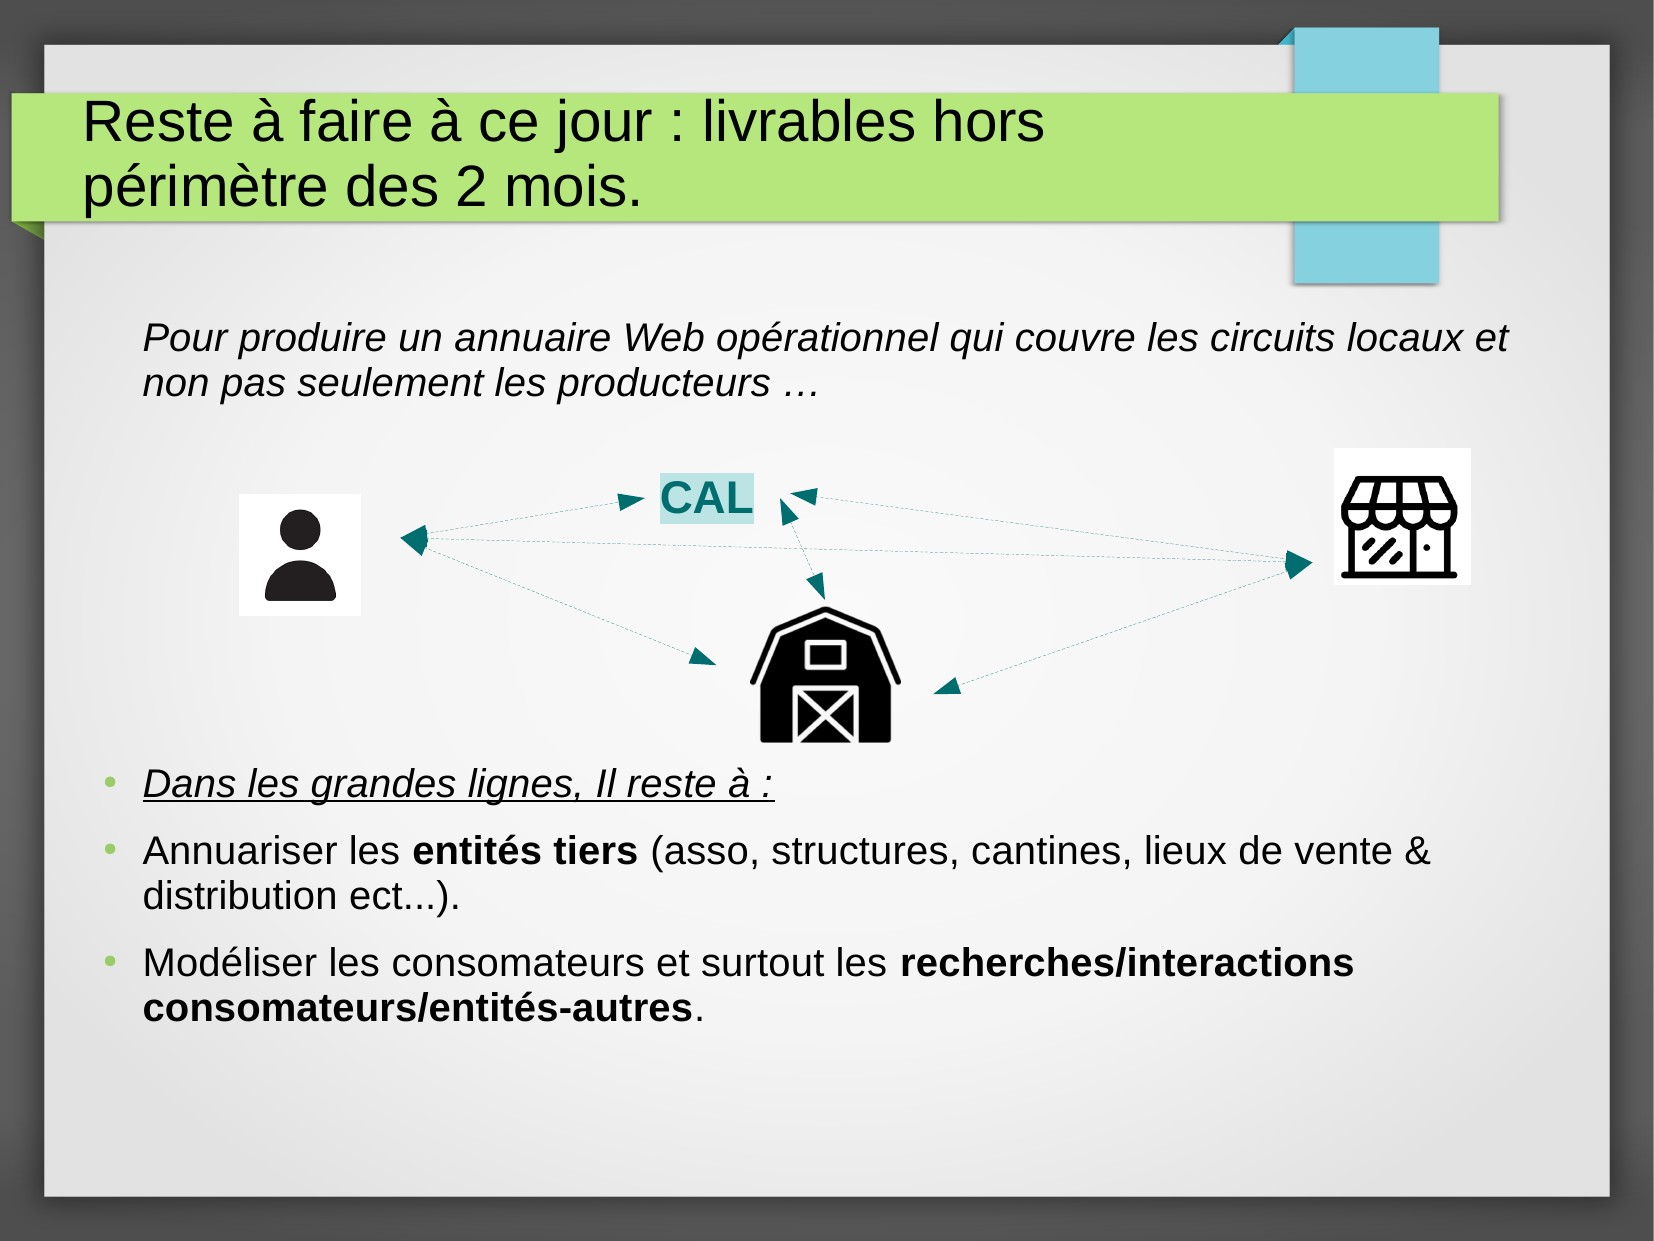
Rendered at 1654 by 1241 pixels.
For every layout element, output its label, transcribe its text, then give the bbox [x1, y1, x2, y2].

list Pour produire un annuaire Web opérationnel qui couvre les circuits locaux et non pas seulement les producteurs … Dans les grandes lignes, Il reste à : Annuariser les entités tiers (asso, structures, cantines, lieux de vente & distribution ect...). Modéliser les consomateurs et surtout les recherches/interactions consomateurs/entités-autres. [90, 315, 1579, 1035]
picture [0, 0, 1654, 1241]
title Reste à faire à ce jour : livrables hors périmètre des 2 mois. [82, 88, 1264, 219]
text_box CAL [645, 465, 781, 532]
